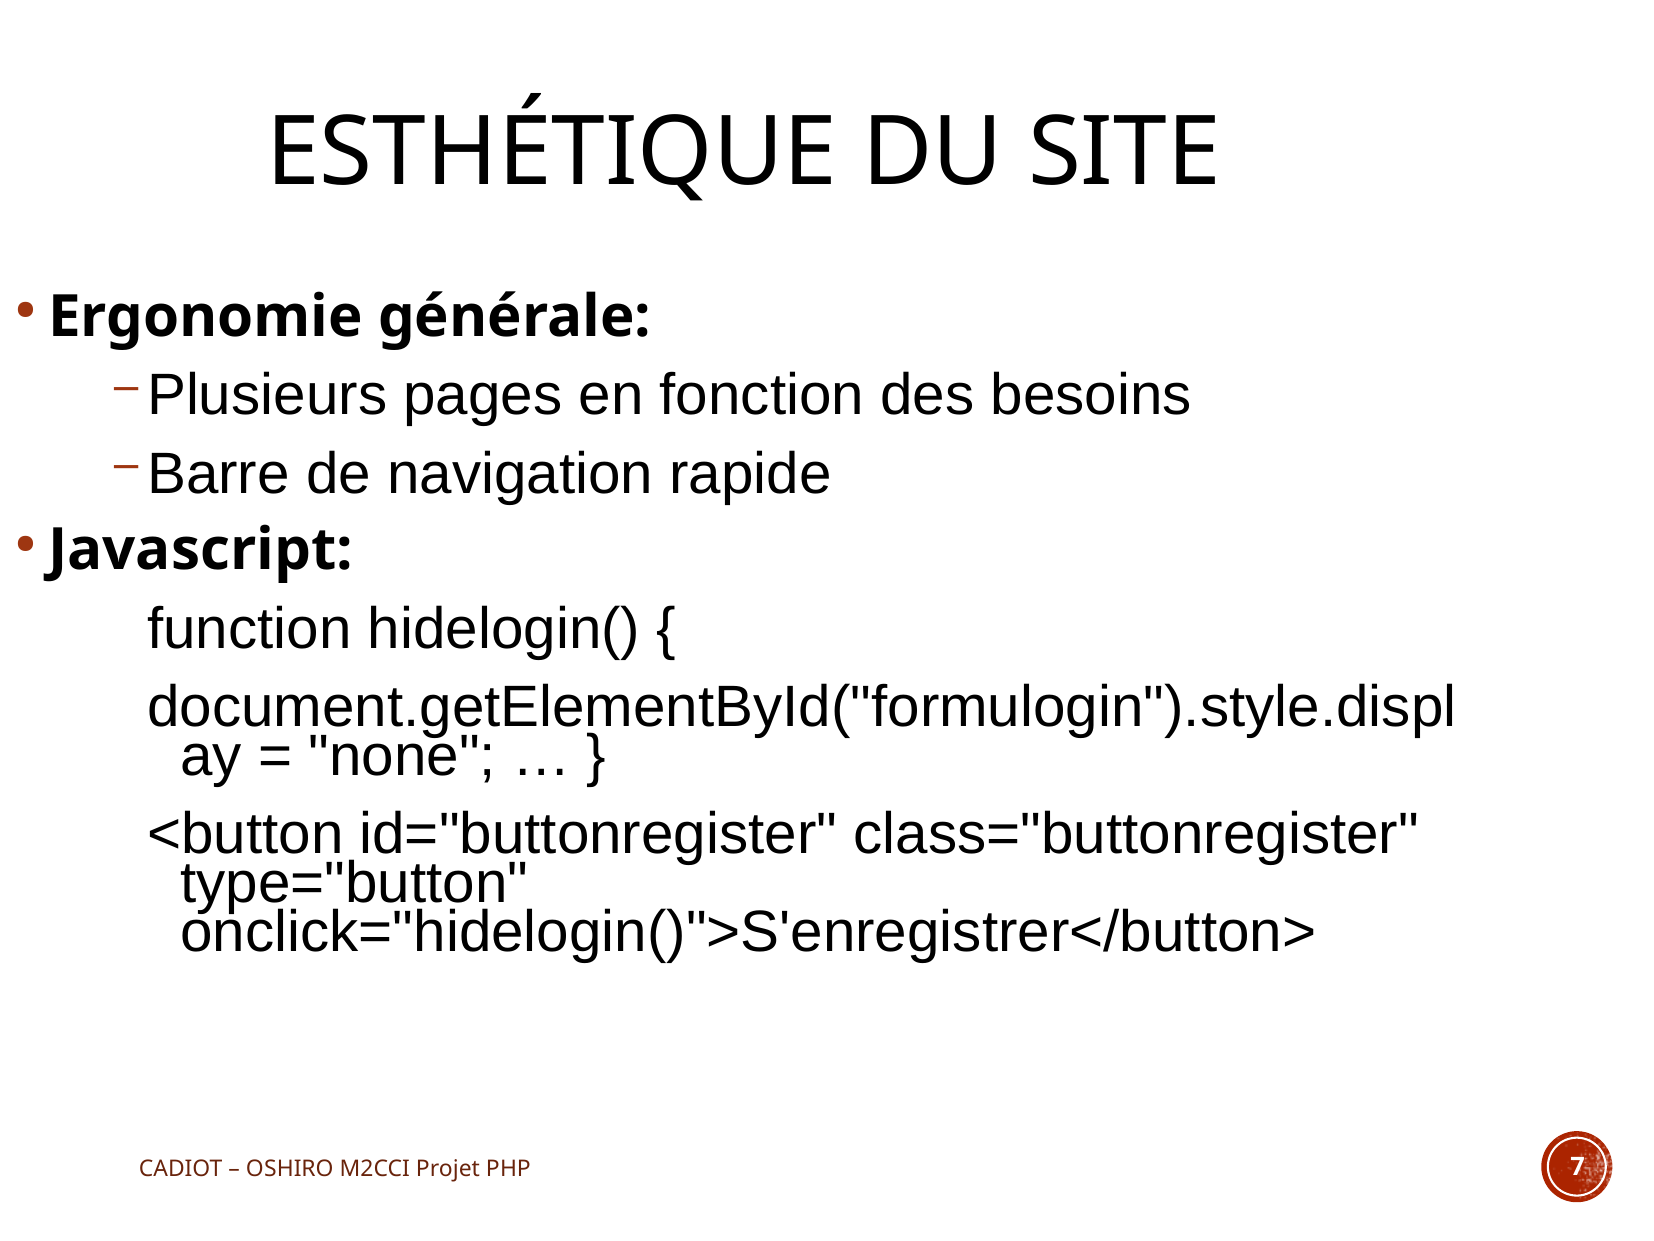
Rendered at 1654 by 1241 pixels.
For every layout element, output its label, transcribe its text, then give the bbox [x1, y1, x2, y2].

title Esthétique du site [0, 49, 1489, 257]
text_box CADIOT – OSHIRO M2CCI Projet PHP [124, 1134, 983, 1201]
list Ergonomie générale: Plusieurs pages en fonction des besoins Barre de navigation rapide Javascript: function hidelogin() { document.getElementById("formulogin").style.display = "none"; … } <button id="buttonregister" class="buttonregister" type="button" onclick="hidelogin()">S'enregistrer</button> [0, 290, 1489, 1010]
text_box [1534, 1134, 1622, 1201]
